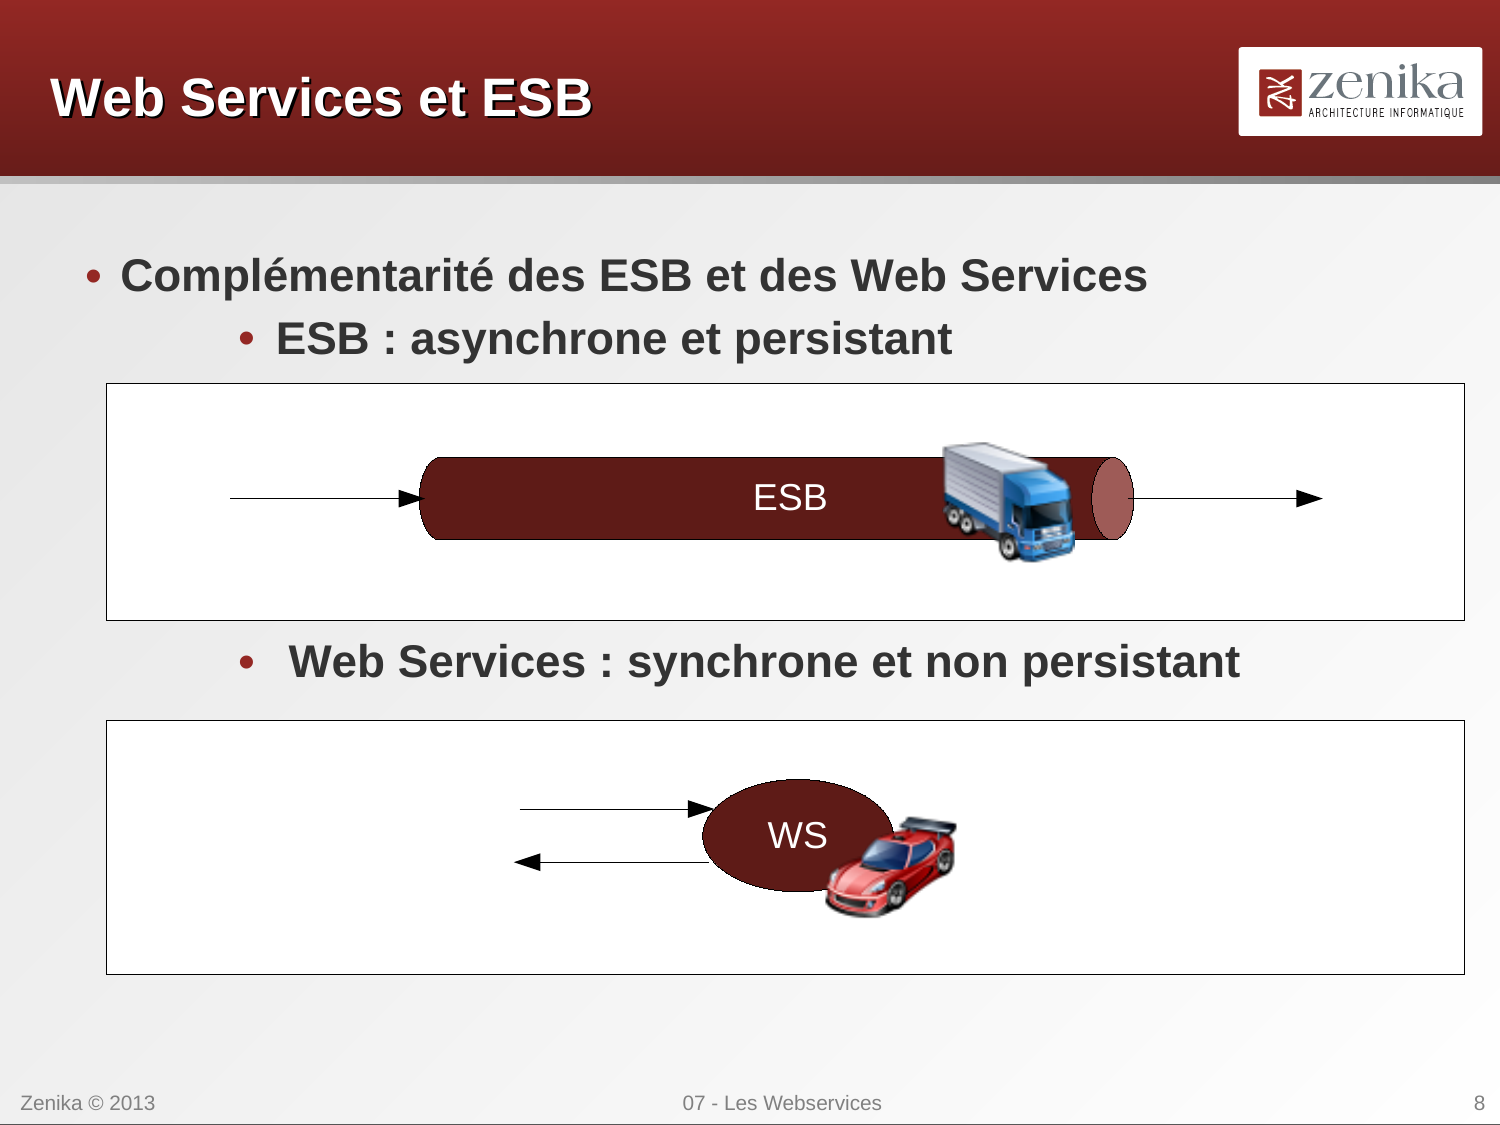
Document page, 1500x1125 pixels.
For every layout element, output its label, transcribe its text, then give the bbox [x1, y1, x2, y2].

list Complémentarité des ESB et des Web Services ESB : asynchrone et persistant Web Services : synchrone et non persistant [50, 249, 1435, 1064]
text_box [1435, 720, 1465, 975]
picture [824, 803, 959, 937]
picture [1257, 58, 1464, 125]
title Web Services et ESB [50, 15, 1206, 180]
text_box WS [809, 824, 824, 836]
text_box [1075, 457, 1109, 540]
text_box ESB [738, 469, 843, 552]
text_box [1435, 383, 1465, 621]
picture [941, 439, 1075, 573]
text_box [419, 457, 941, 540]
text_box WS [702, 779, 876, 892]
